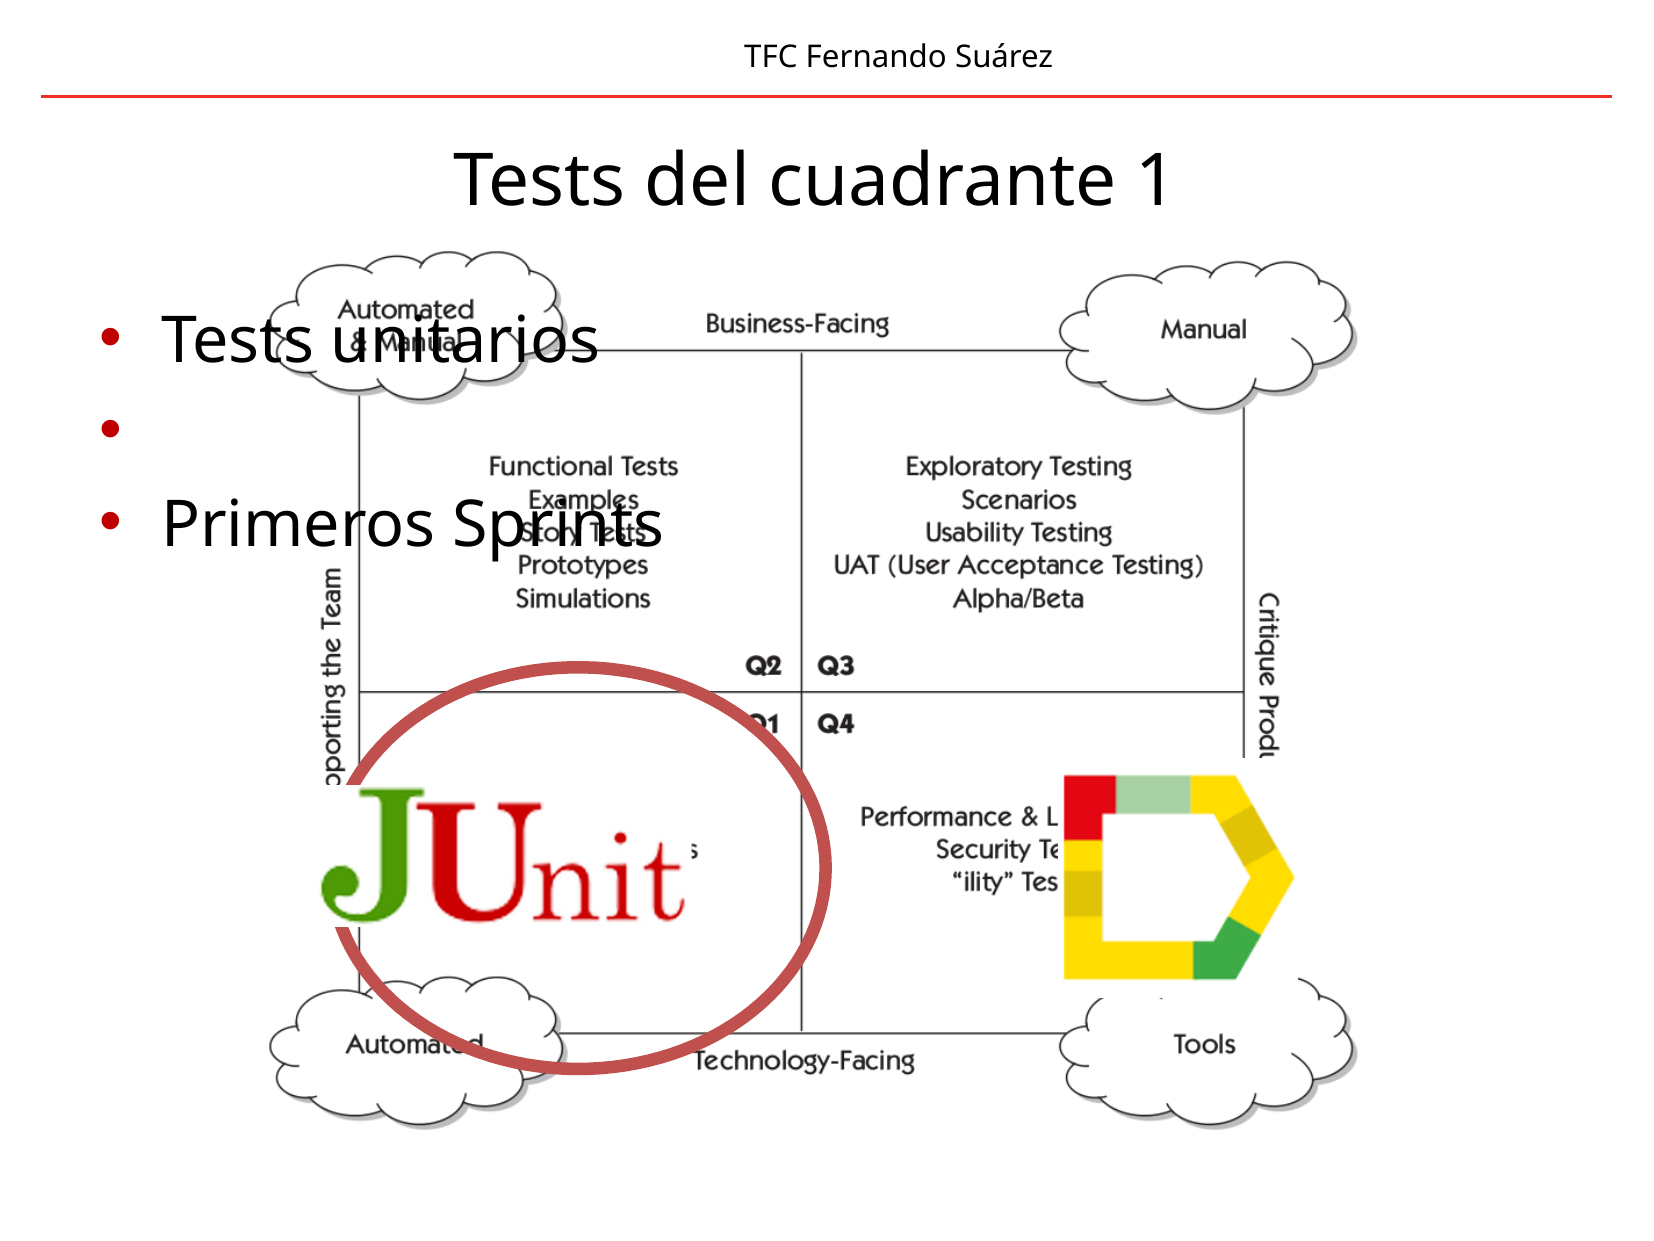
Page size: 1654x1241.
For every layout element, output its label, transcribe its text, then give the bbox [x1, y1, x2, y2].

picture [259, 1063, 1369, 1138]
list Tests unitarios Primeros Sprints [82, 289, 1571, 1063]
title Tests del cuadrante 1 [71, 73, 1560, 280]
picture [259, 280, 1369, 289]
